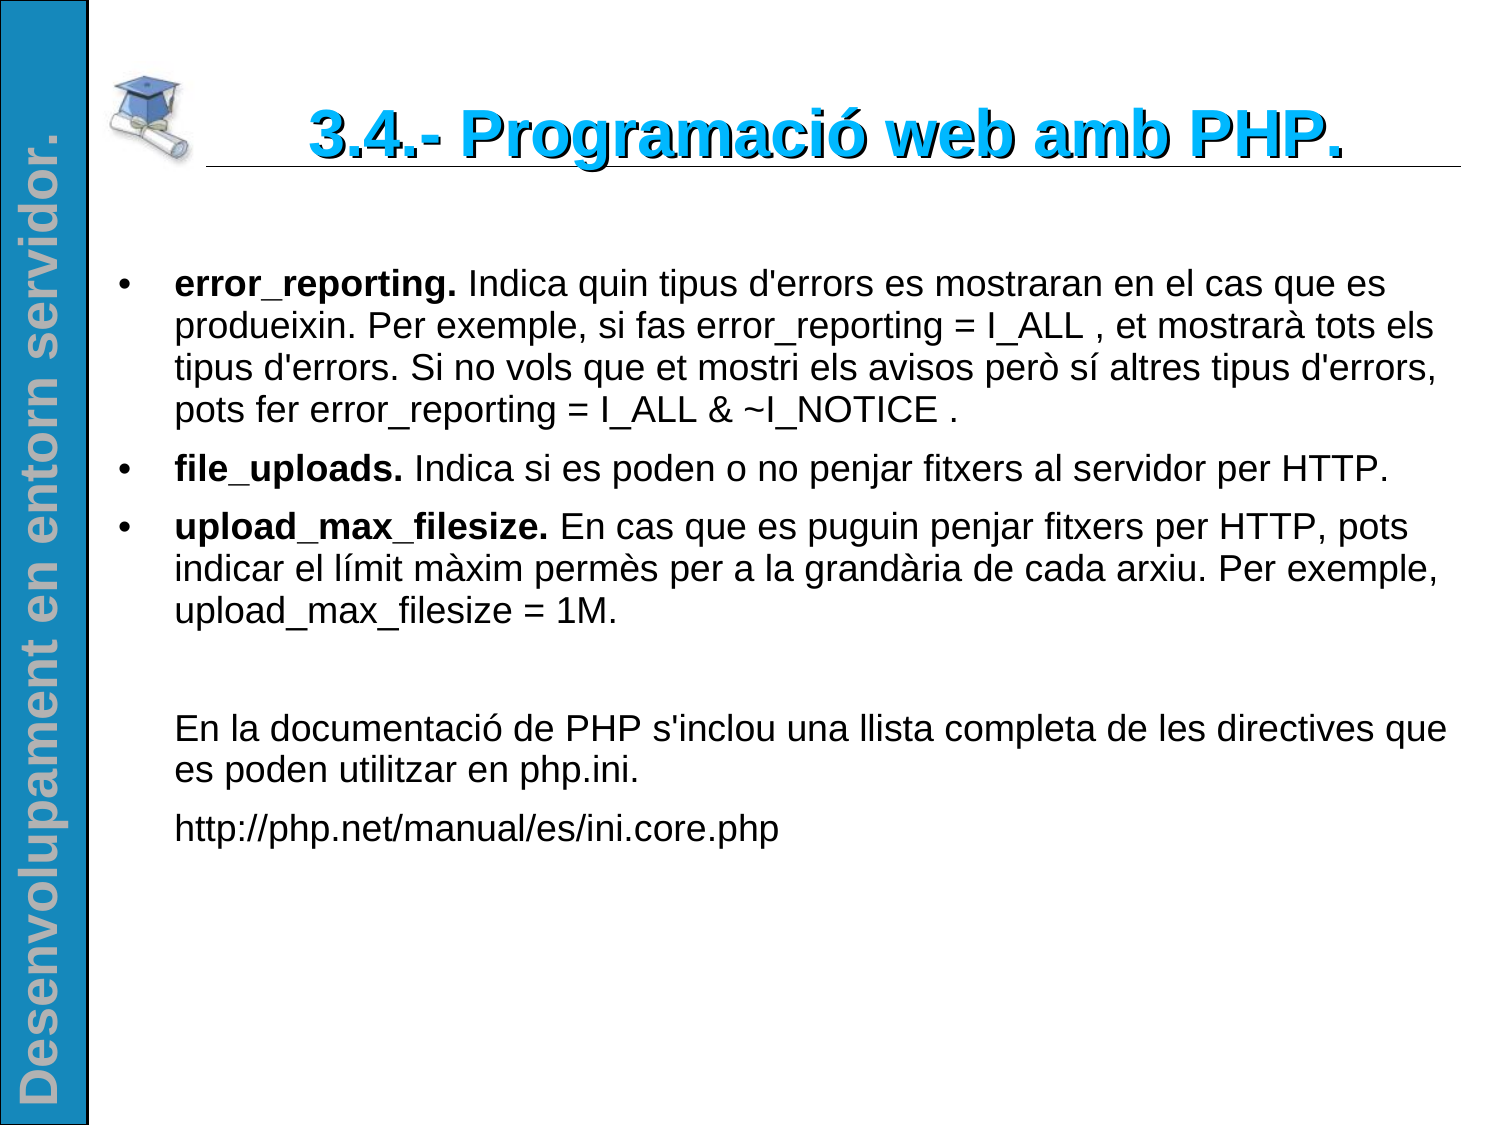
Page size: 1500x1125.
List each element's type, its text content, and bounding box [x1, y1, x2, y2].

picture [93, 61, 206, 174]
title 3.4.- Programació web amb PHP. [206, 88, 1447, 178]
list error_reporting. Indica quin tipus d'errors es mostraran en el cas que es produeixin. Per exemple, si fas error_reporting = I_ALL , et mostrarà tots els tipus d'errors. Si no vols que et mostri els avisos però sí altres tipus d'errors, pots fer error_reporting = I_ALL & ~I_NOTICE . file_uploads. Indica si es poden o no penjar fitxers al servidor per HTTP. upload_max_filesize. En cas que es puguin penjar fitxers per HTTP, pots indicar el límit màxim permès per a la grandària de cada arxiu. Per exemple, upload_max_filesize = 1M. En la documentació de PHP s'inclou una llista completa de les directives que es poden utilitzar en php.ini. http://php.net/manual/es/ini.core.php [118, 262, 1477, 1006]
